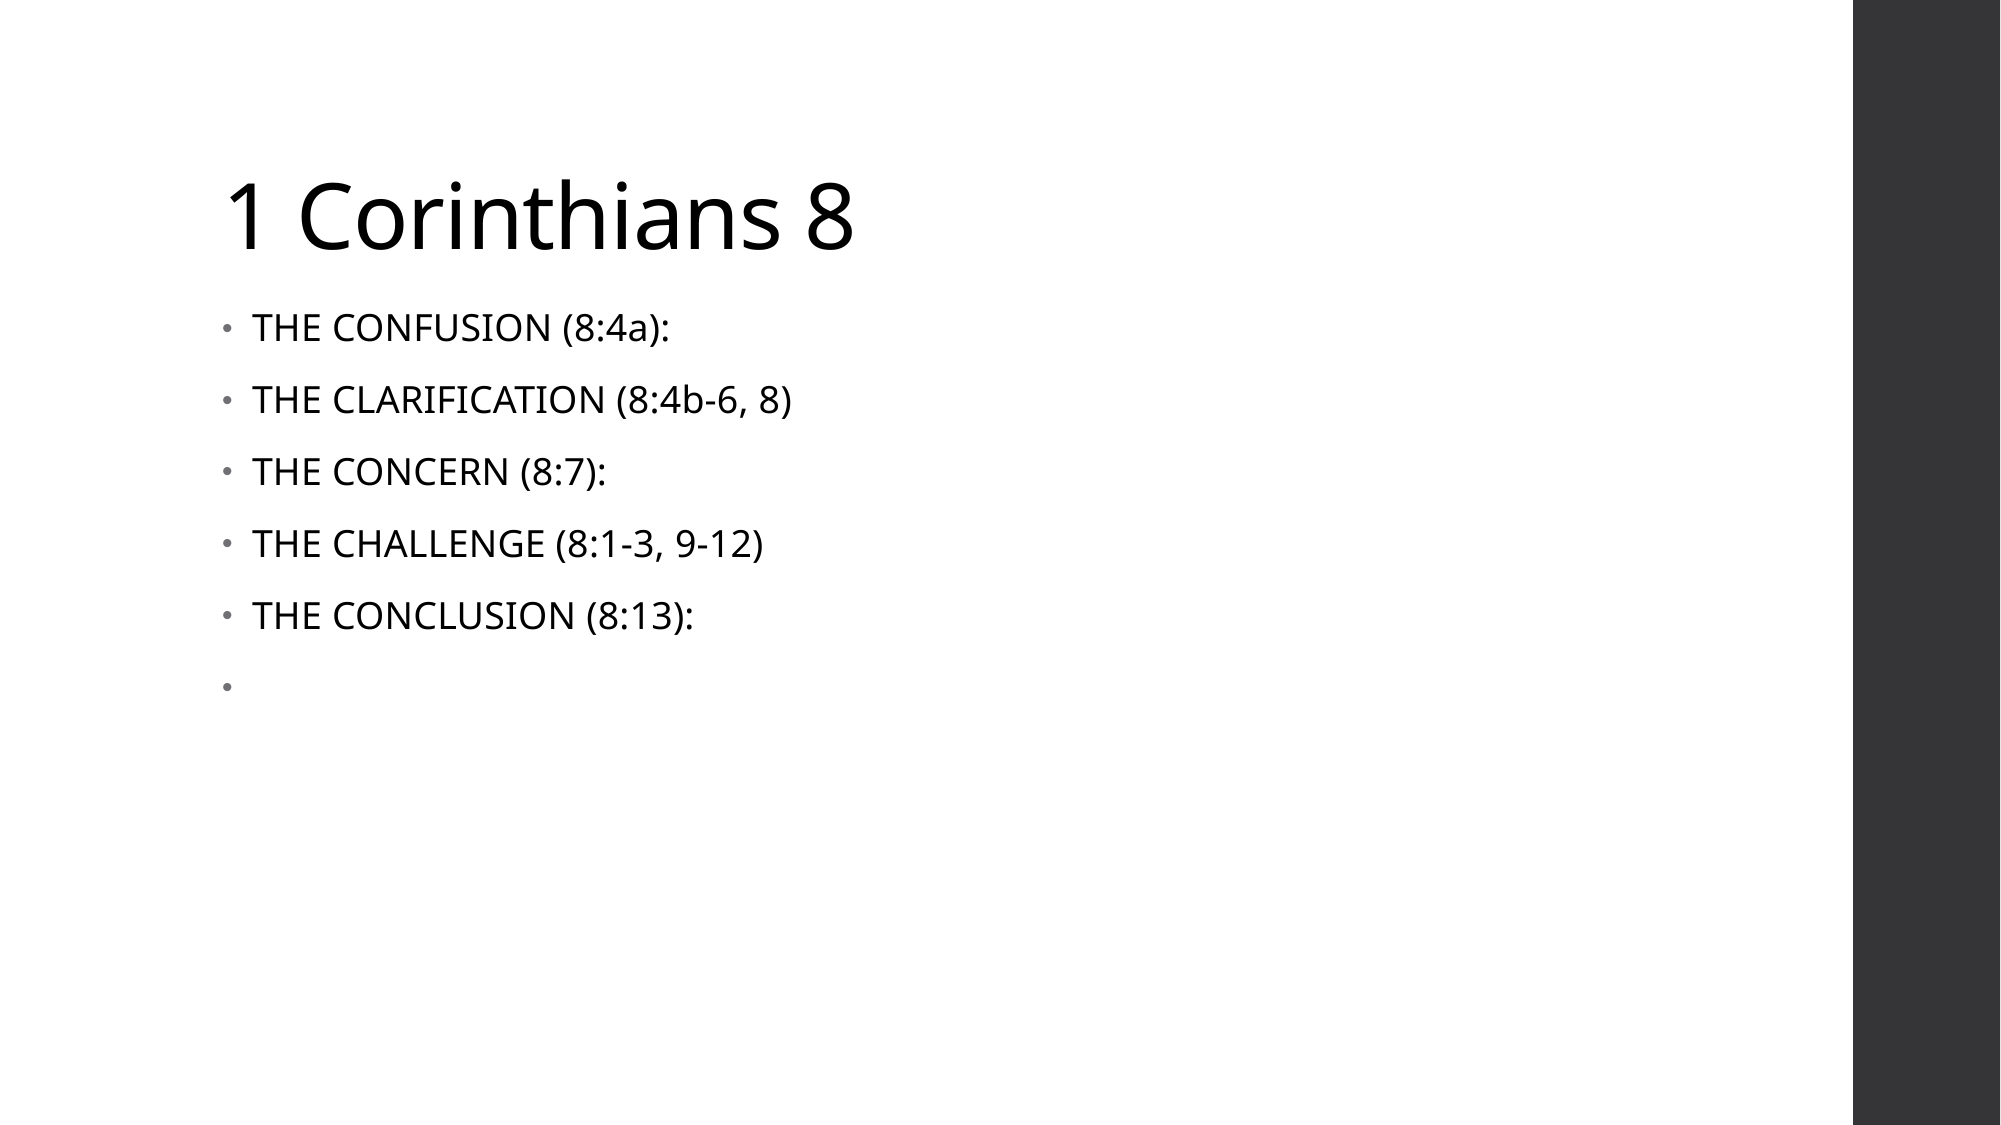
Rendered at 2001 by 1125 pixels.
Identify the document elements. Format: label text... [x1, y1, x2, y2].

title 1 Corinthians 8 [206, 60, 1797, 278]
list THE CONFUSION (8:4a): THE CLARIFICATION (8:4b-6, 8) THE CONCERN (8:7): THE CHALLENGE (8:1-3, 9-12) THE CONCLUSION (8:13): [206, 299, 1617, 1014]
